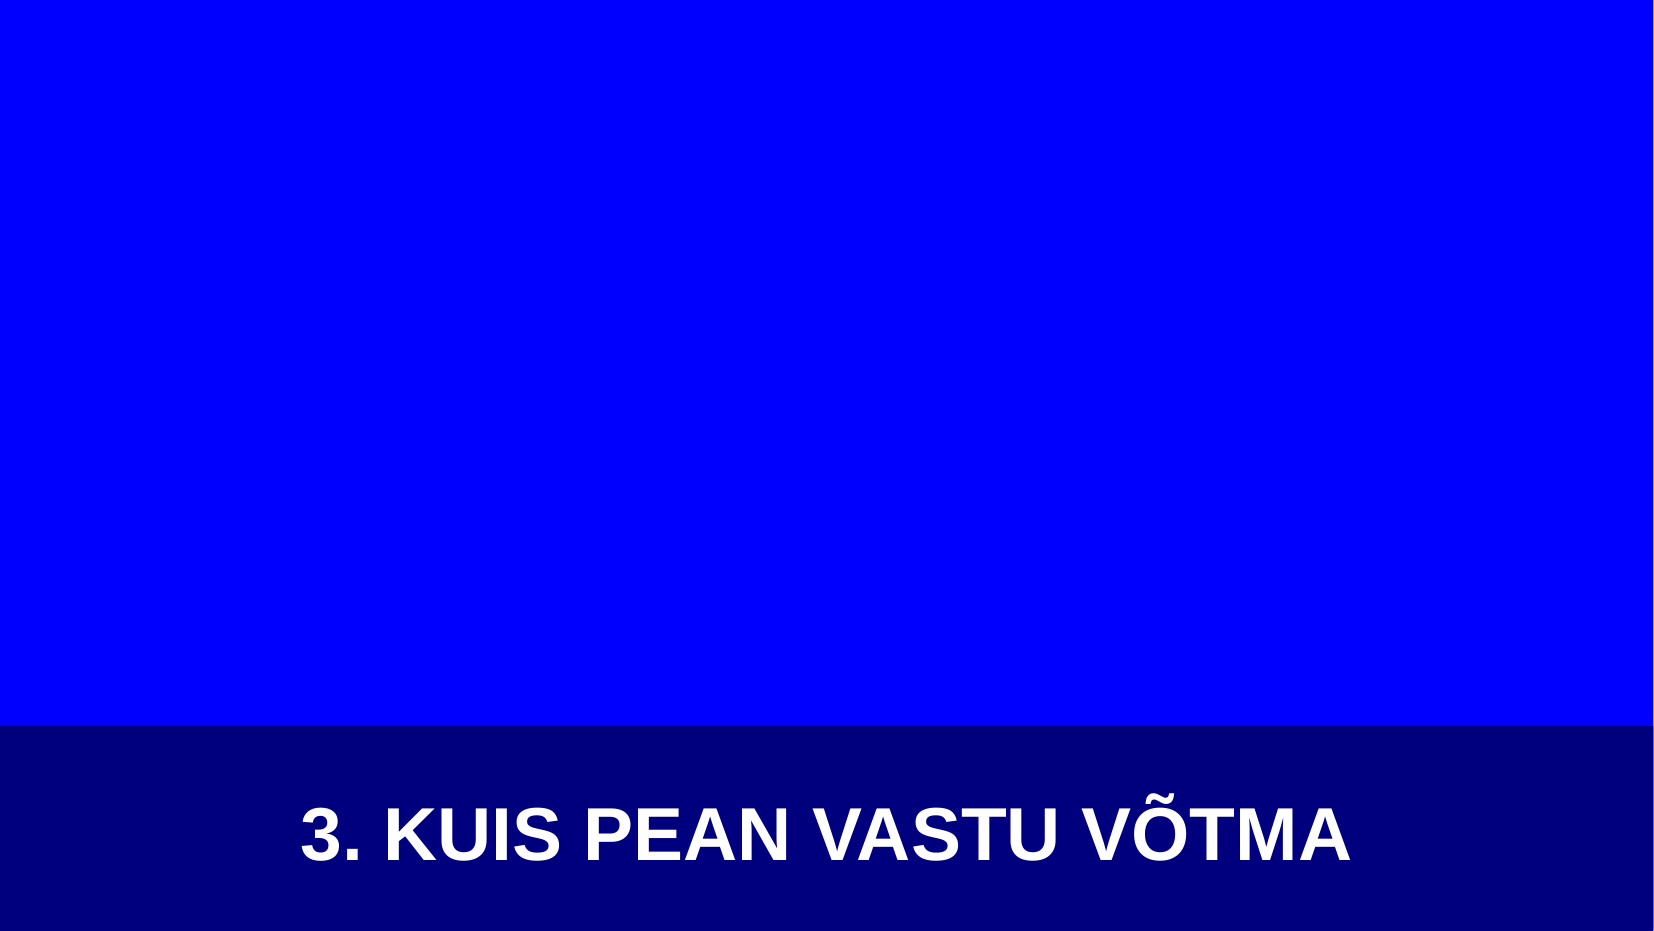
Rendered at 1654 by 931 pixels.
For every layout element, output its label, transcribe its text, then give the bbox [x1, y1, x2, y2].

text_box [0, 725, 1654, 931]
text_box 3. KUIS PEAN VASTU VÕTMA [82, 725, 1571, 884]
